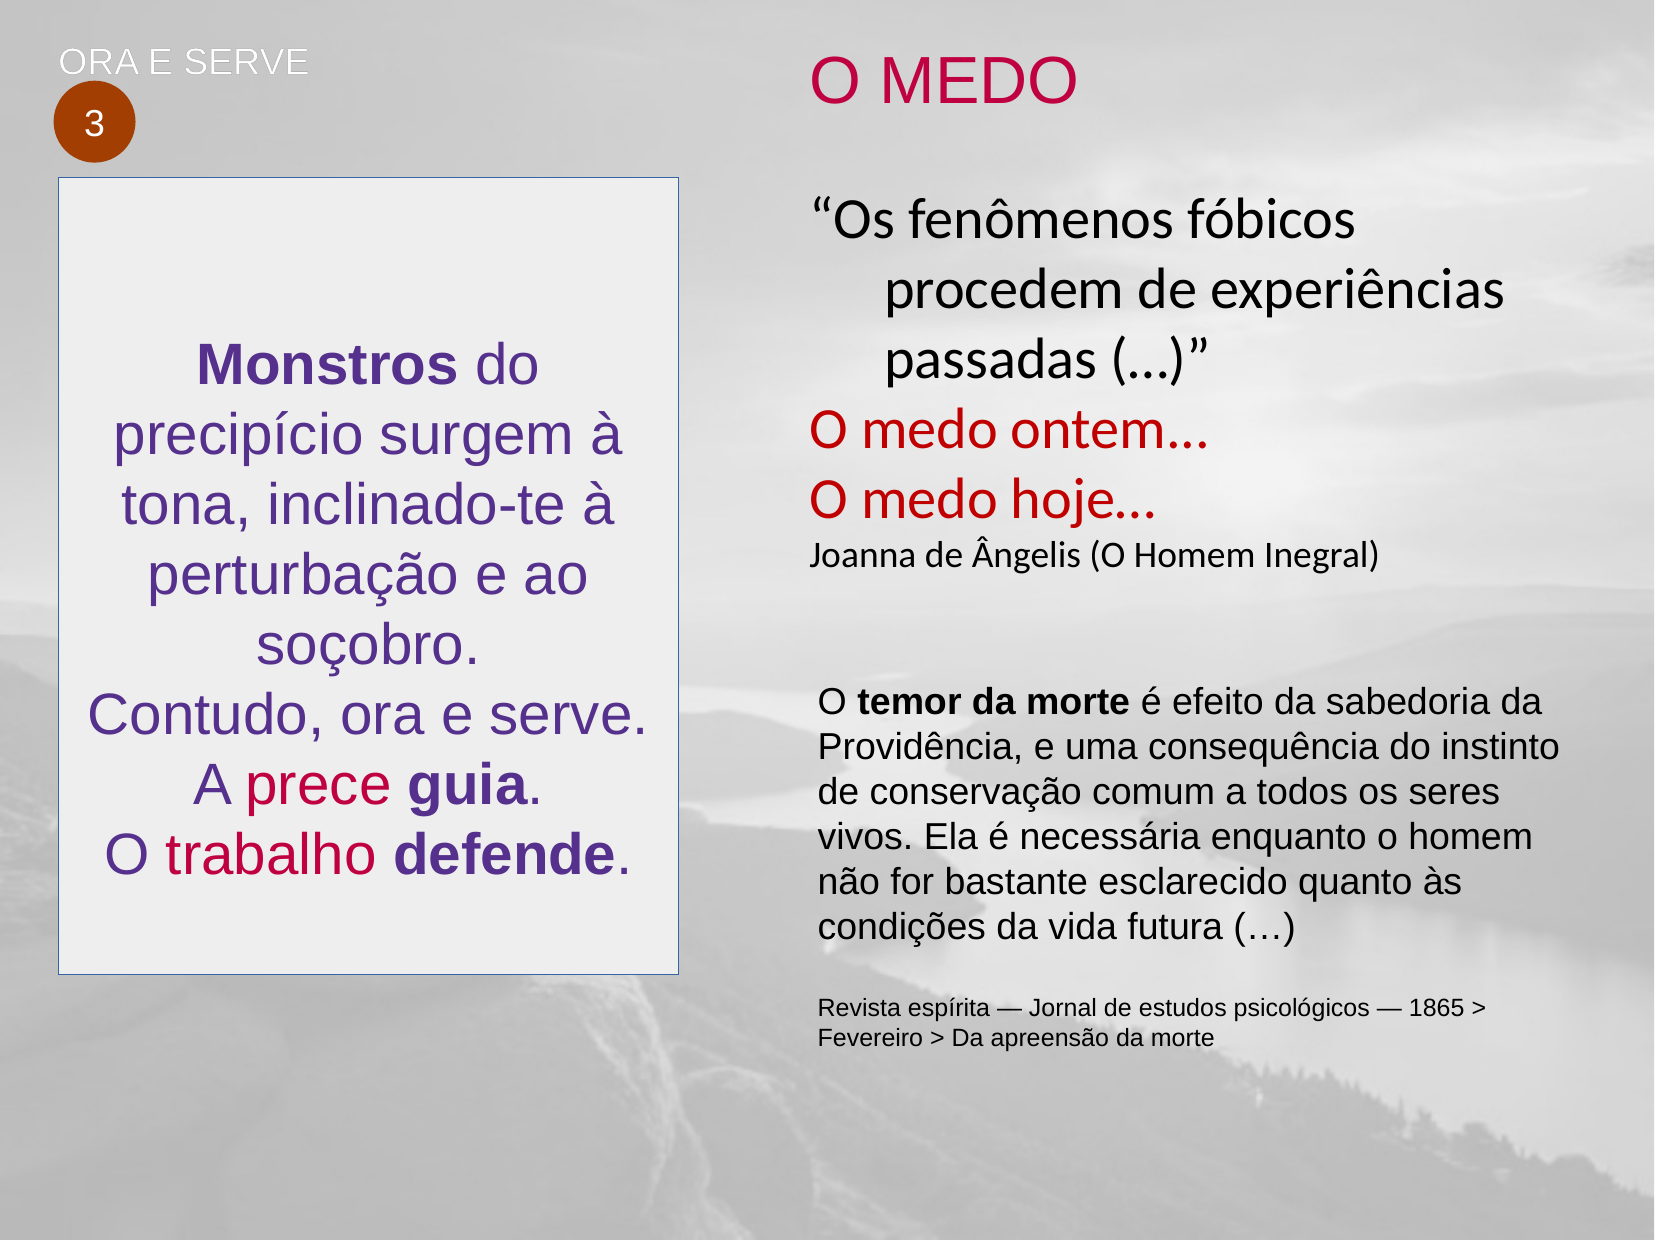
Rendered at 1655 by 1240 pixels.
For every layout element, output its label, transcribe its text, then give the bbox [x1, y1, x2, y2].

text_box Monstros do precipício surgem à tona, inclinado-te à perturbação e ao soçobro. Contudo, ora e serve. A prece guia. O trabalho defende. [58, 177, 679, 975]
text_box O MEDO [794, 29, 1095, 119]
text_box 3 [53, 80, 136, 163]
text_box O temor da morte é efeito da sabedoria da Providência, e uma consequência do instinto de conservação comum a todos os seres vivos. Ela é necessária enquanto o homem não for bastante esclarecido quanto às condições da vida futura (…) Revista espírita — Jornal de estudos psicológicos — 1865 > Fevereiro > Da apreensão da morte [803, 669, 1595, 1021]
text_box “Os fenômenos fóbicos procedem de experiências passadas (…)” O medo ontem... O medo hoje… Joanna de Ângelis (O Homem Inegral) [794, 172, 1624, 680]
text_box ORA E SERVE [43, 29, 325, 87]
picture [0, 0, 1655, 1240]
